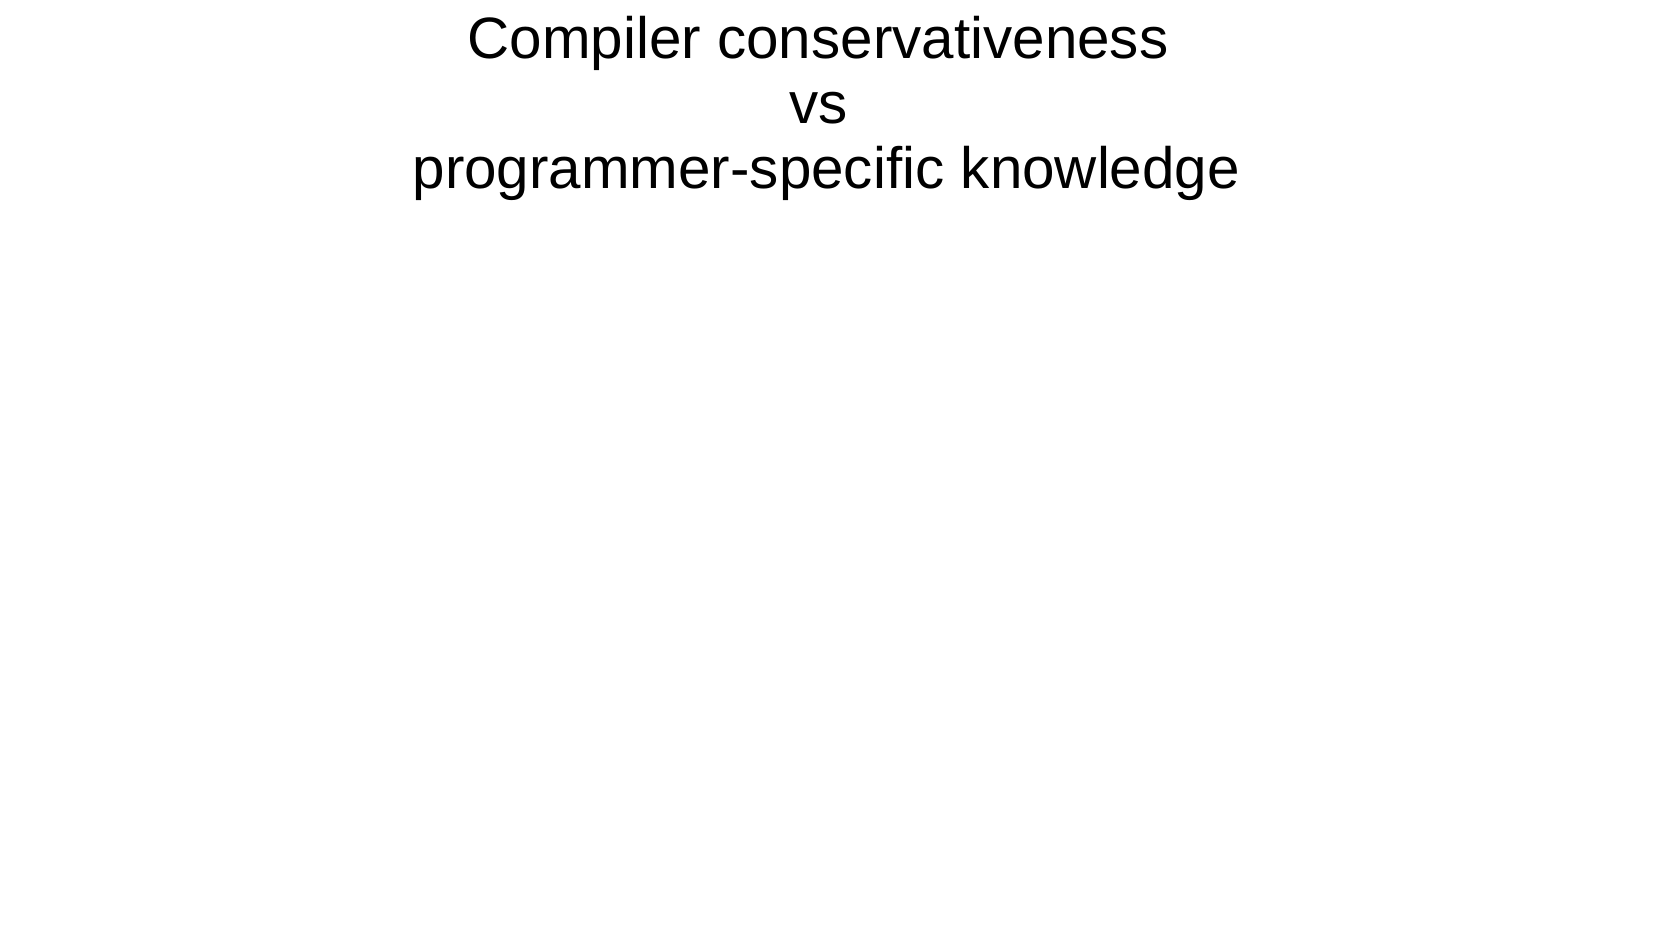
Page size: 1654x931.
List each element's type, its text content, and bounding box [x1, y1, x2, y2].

title Compiler conservativeness vs programmer-specific knowledge [0, 5, 1654, 201]
